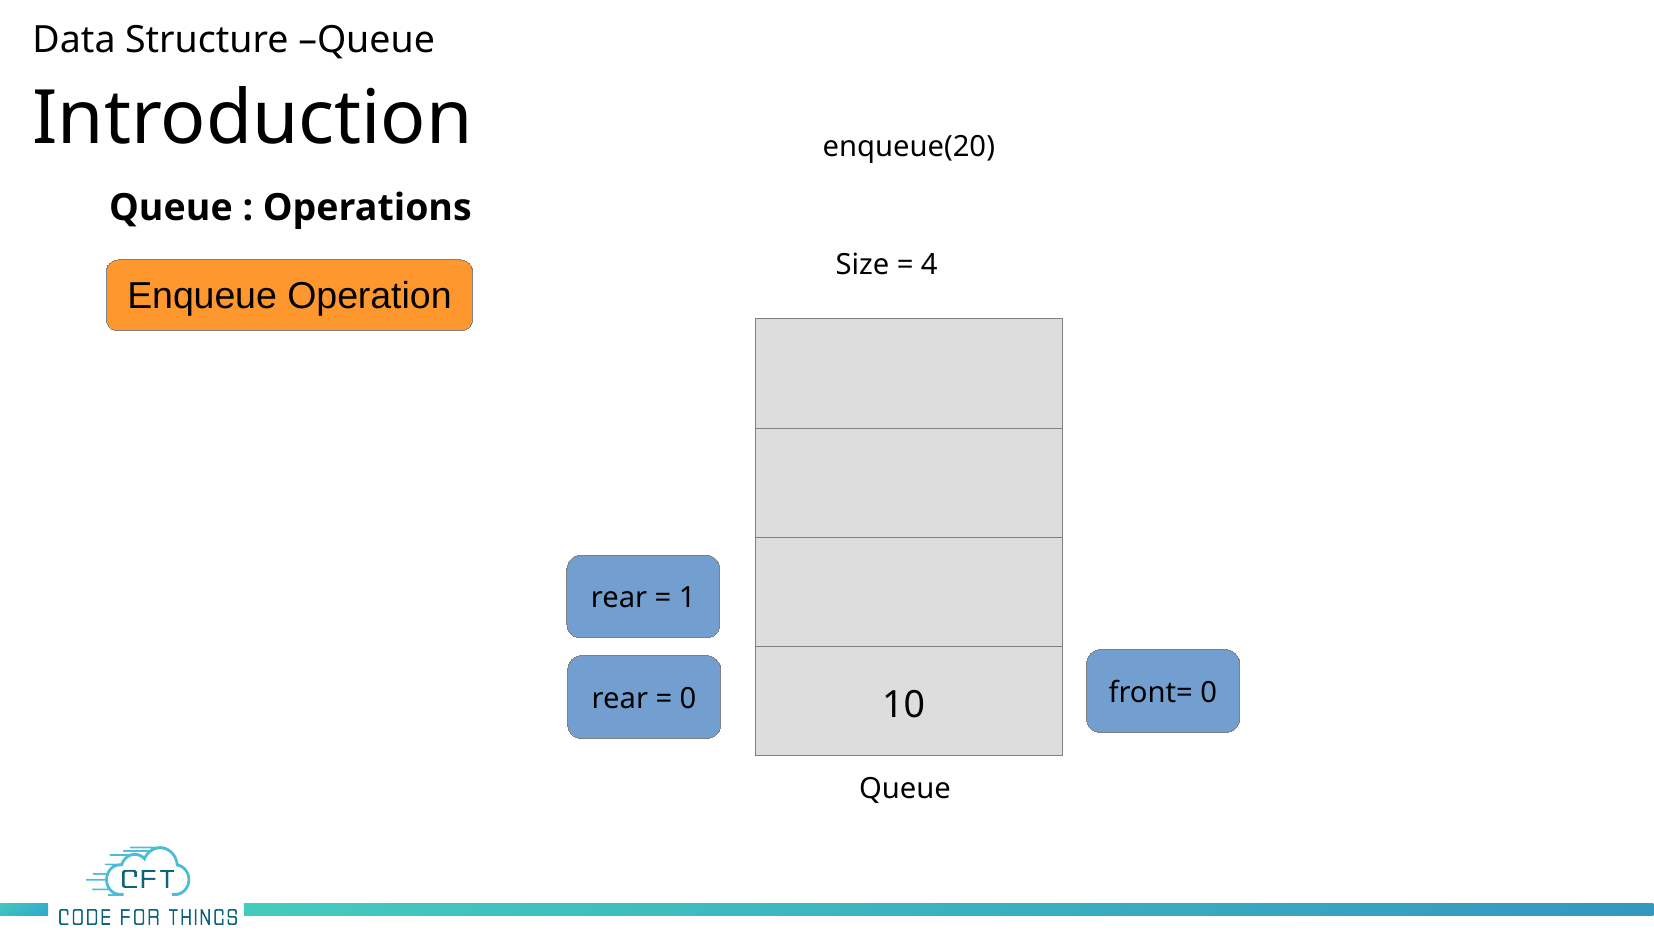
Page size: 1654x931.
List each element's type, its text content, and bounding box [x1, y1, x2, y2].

text_box Queue : Operations [23, 173, 615, 243]
text_box enqueue(20) [785, 118, 1031, 168]
text_box Enqueue Operation [106, 259, 473, 331]
text_box Queue [844, 759, 971, 810]
text_box Size = 4 [820, 236, 1009, 286]
text_box 10 [826, 661, 981, 745]
text_box [755, 318, 1063, 756]
picture [59, 846, 237, 925]
text_box rear = 0 [567, 655, 721, 739]
text_box front= 0 [1086, 649, 1240, 733]
text_box rear = 1 [566, 555, 720, 638]
title Data Structure –Queue Introduction [32, 12, 1184, 166]
